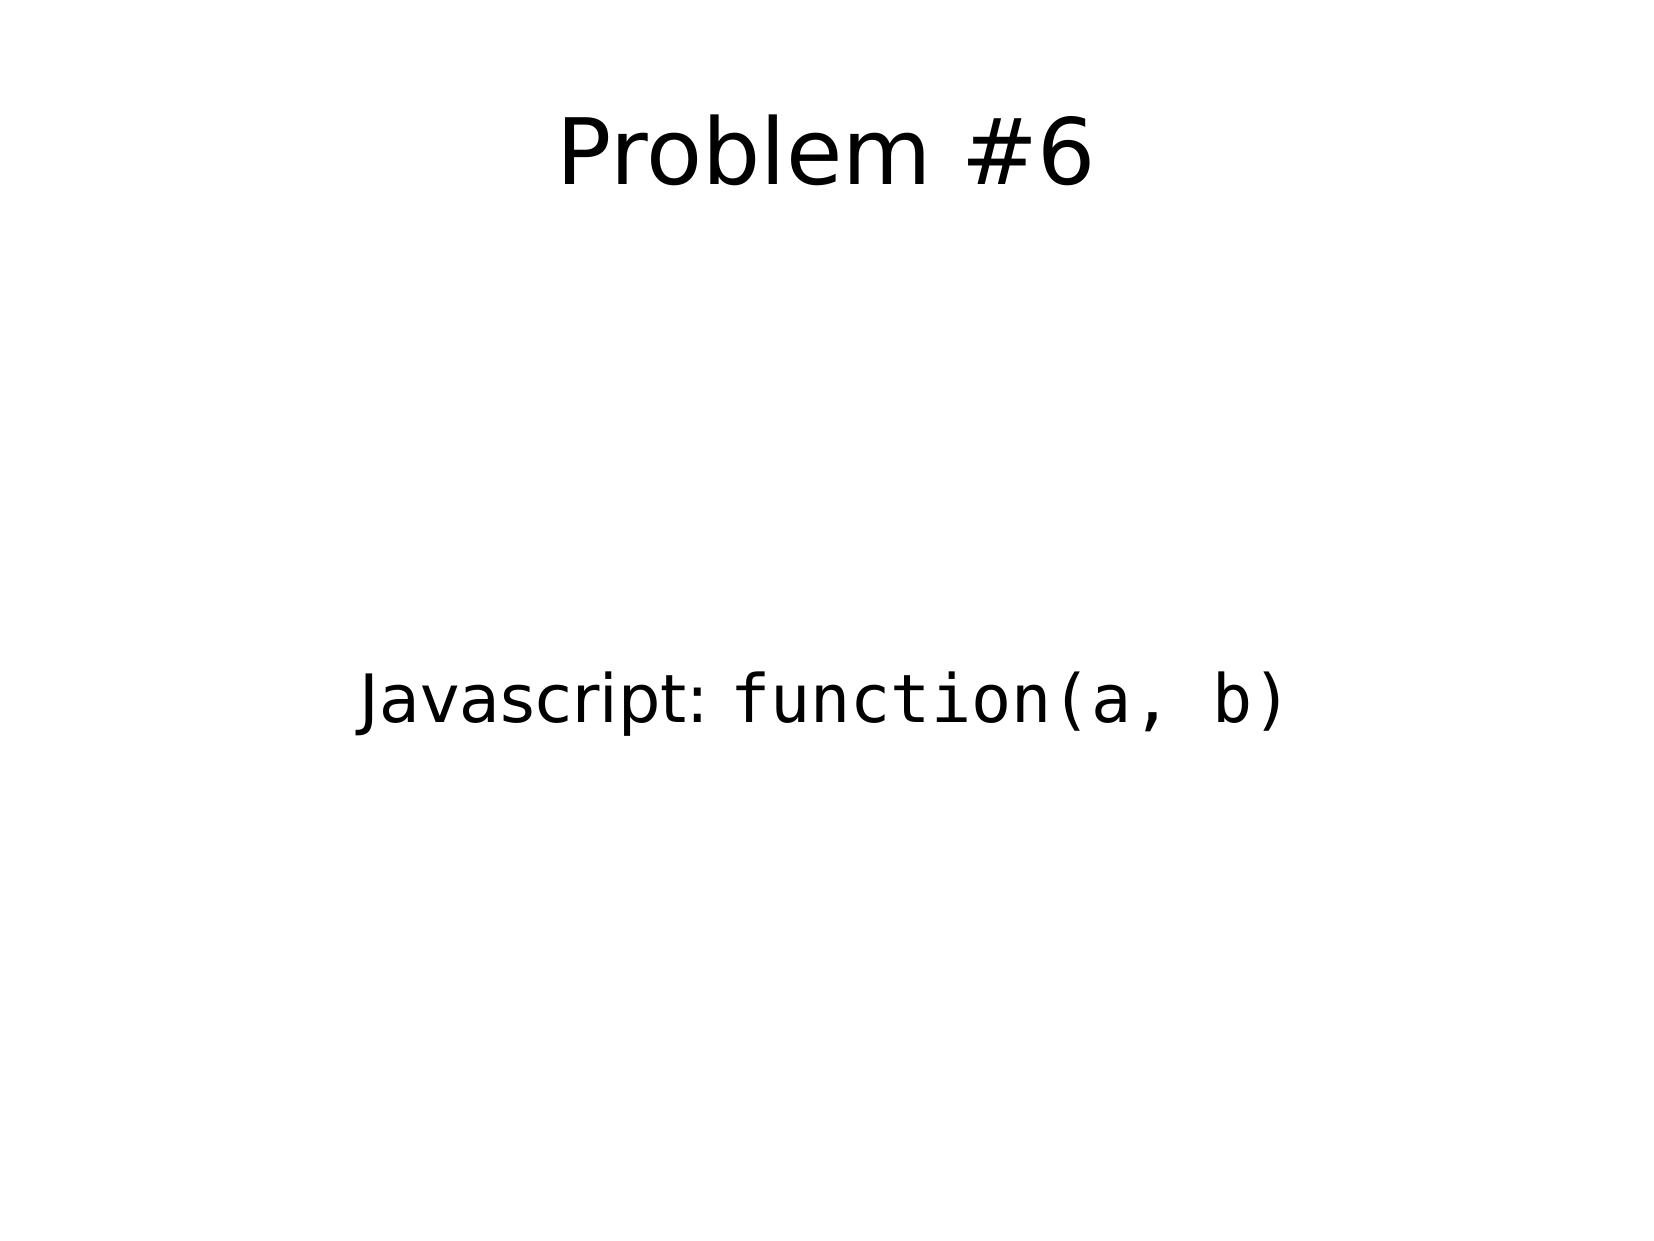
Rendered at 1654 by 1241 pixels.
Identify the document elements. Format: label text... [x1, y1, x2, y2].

subtitle Javascript: function(a, b) [82, 297, 1571, 1102]
title Problem #6 [82, 56, 1571, 250]
